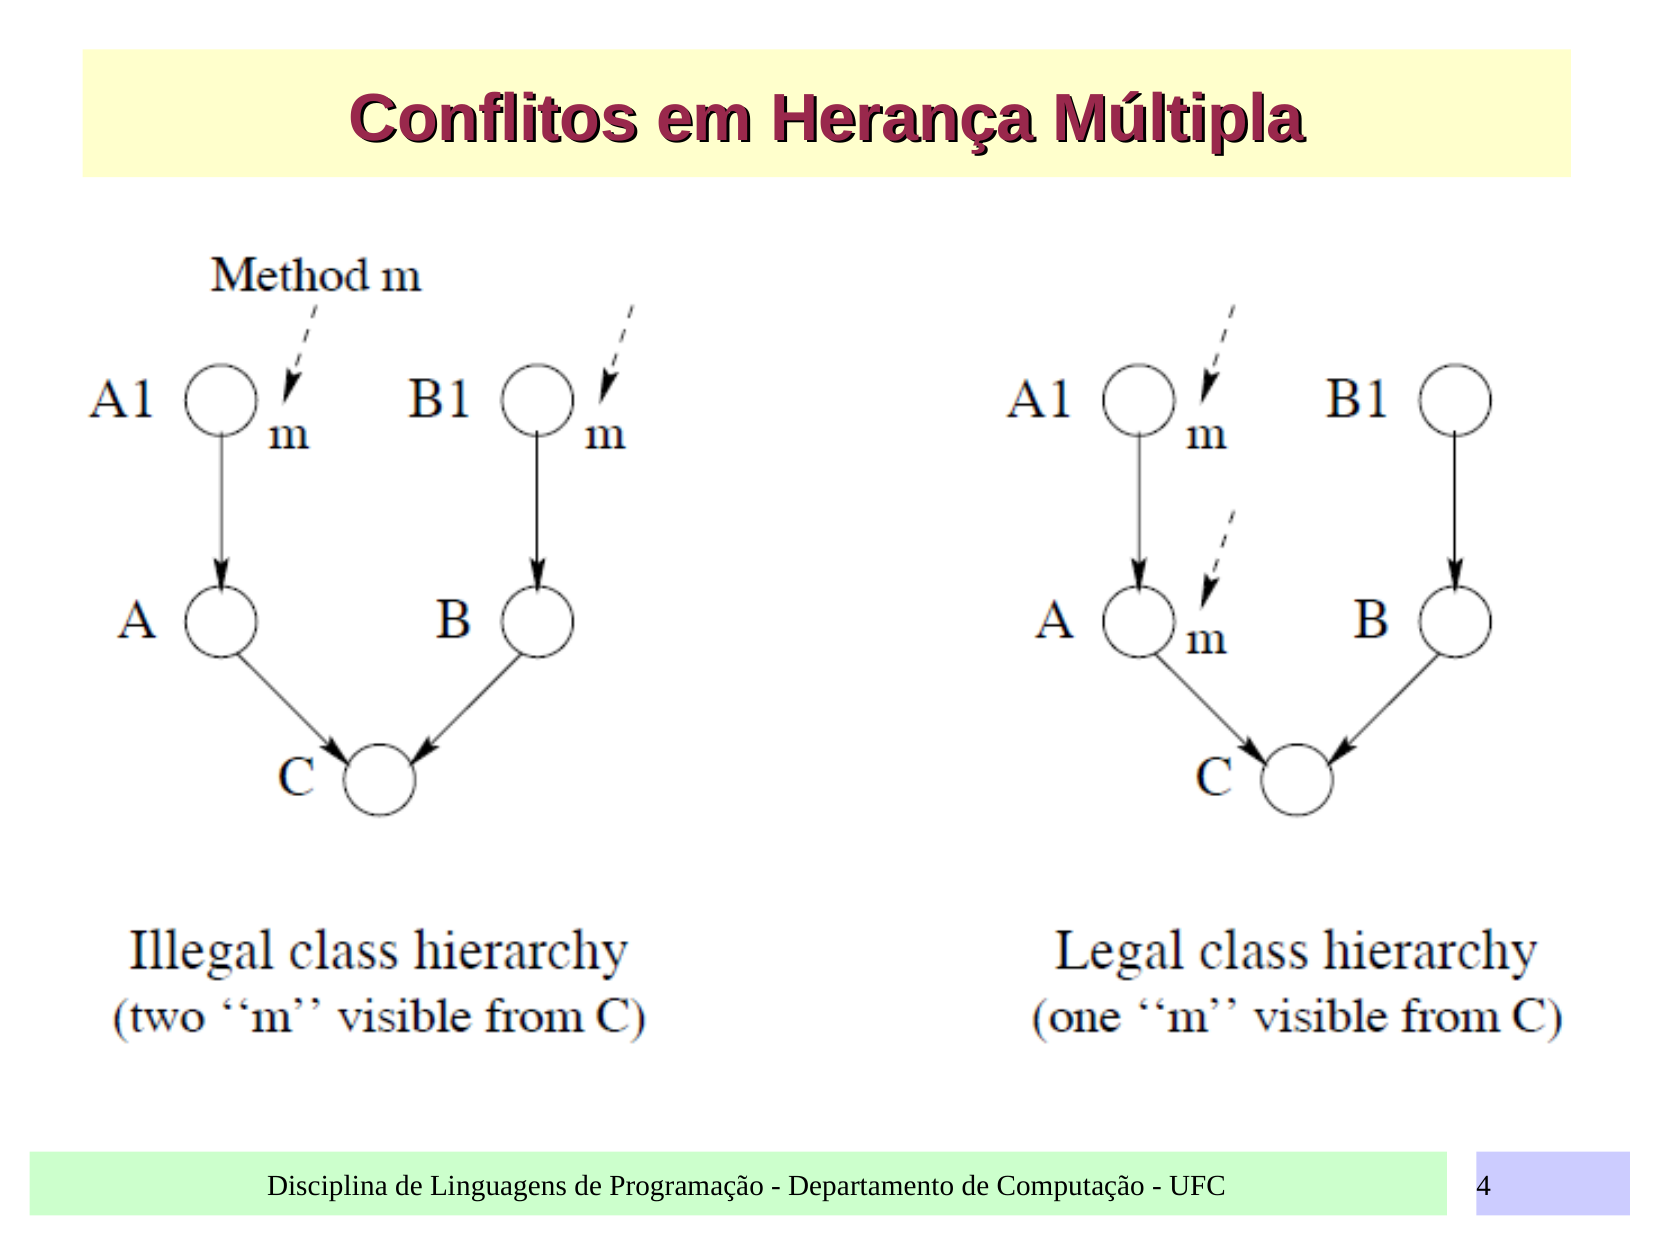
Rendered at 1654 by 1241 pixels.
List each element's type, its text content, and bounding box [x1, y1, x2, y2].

title Conflitos em Herança Múltipla [82, 49, 1571, 178]
picture [82, 251, 1571, 1064]
text_box <número> [1476, 1151, 1630, 1216]
text_box Disciplina de Linguagens de Programação - Departamento de Computação - UFC [29, 1151, 1447, 1216]
